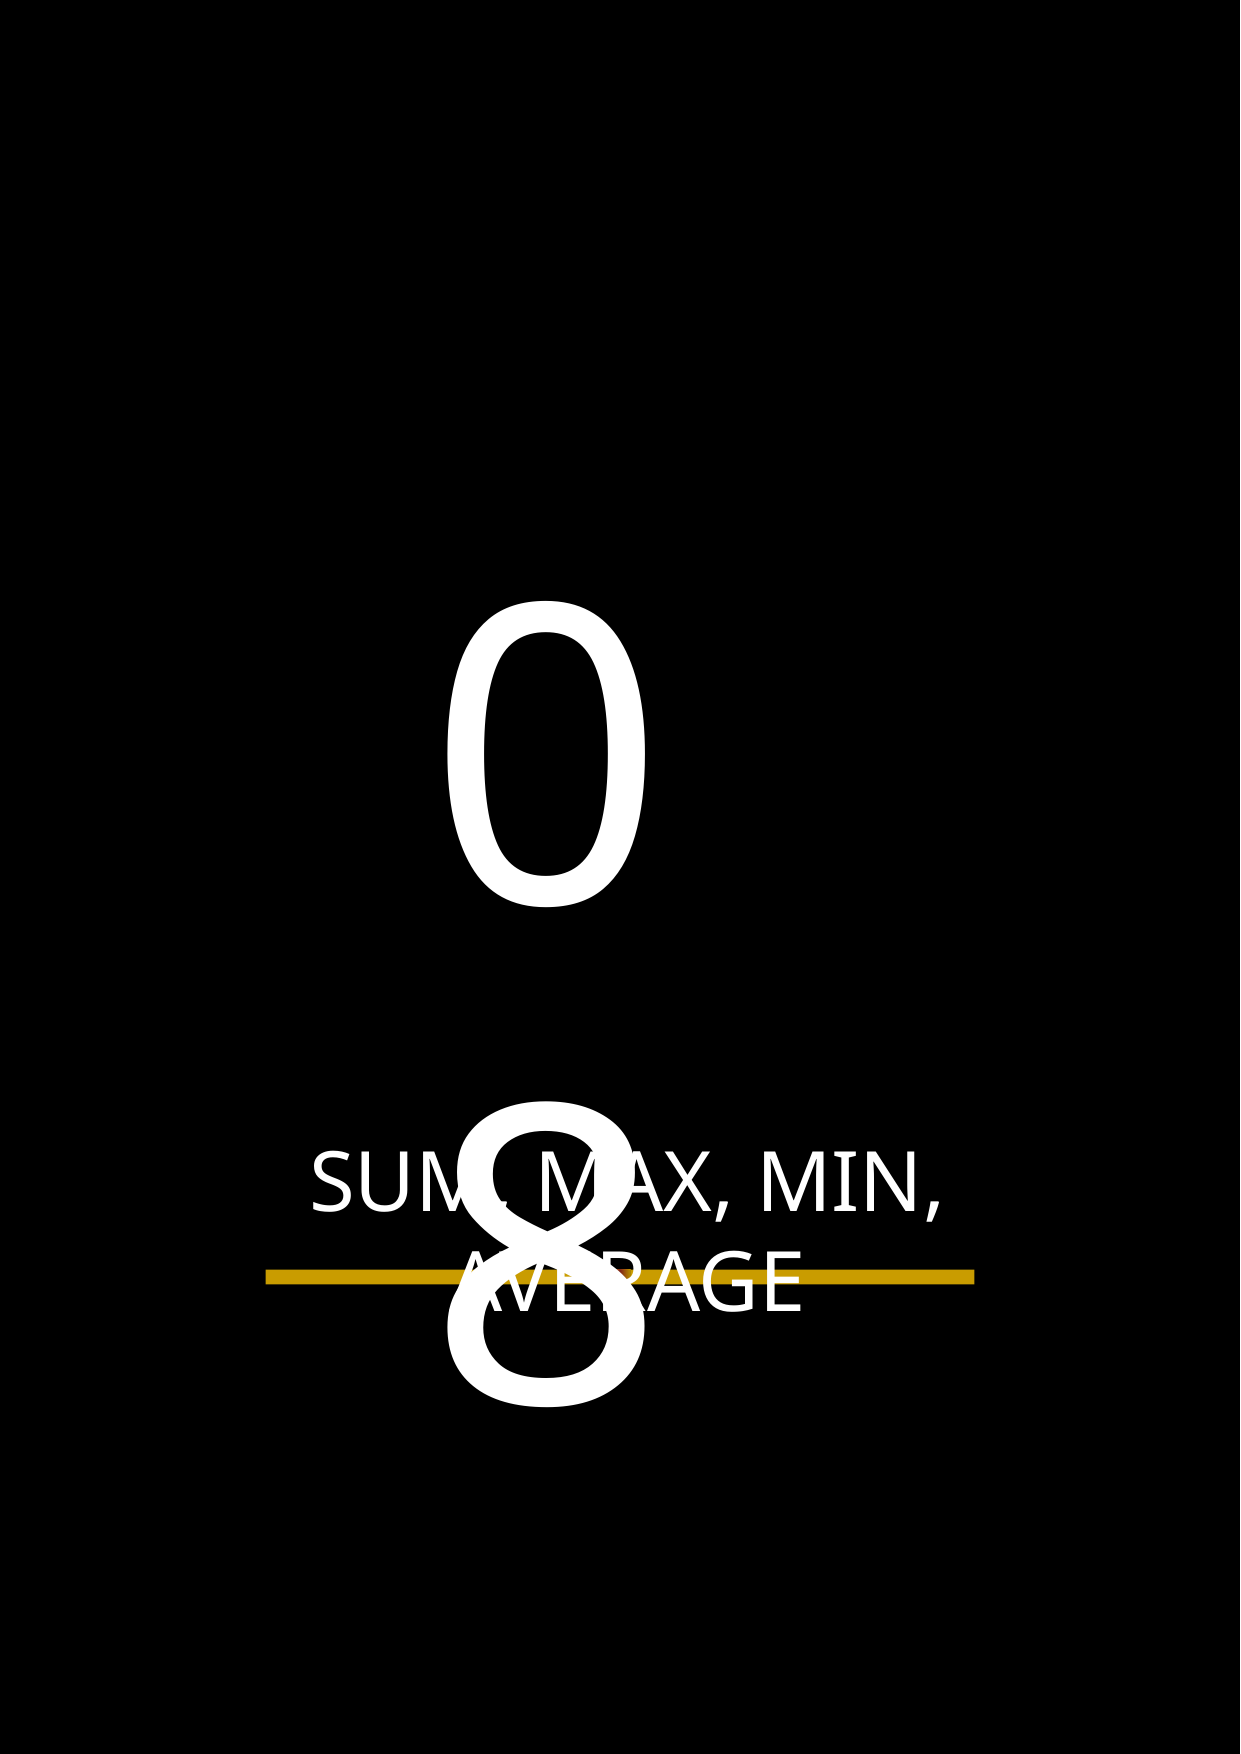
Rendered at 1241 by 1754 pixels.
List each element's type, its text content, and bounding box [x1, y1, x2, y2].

text_box [515, 1269, 535, 1285]
text_box [665, 1269, 682, 1285]
text_box SUM, MAX, MIN, AVERAGE [493, 1131, 595, 1231]
text_box 08 [427, 487, 874, 1045]
text_box SUM, MAX, MIN, AVERAGE [578, 1127, 1036, 1246]
text_box [631, 1269, 663, 1285]
text_box [711, 1269, 767, 1285]
text_box [265, 1269, 465, 1285]
text_box [537, 1269, 557, 1285]
text_box [775, 1269, 975, 1285]
text_box [684, 1269, 705, 1285]
text_box [503, 1280, 511, 1285]
text_box SUM, MAX, MIN, AVERAGE [219, 1127, 506, 1246]
text_box [617, 1269, 633, 1279]
